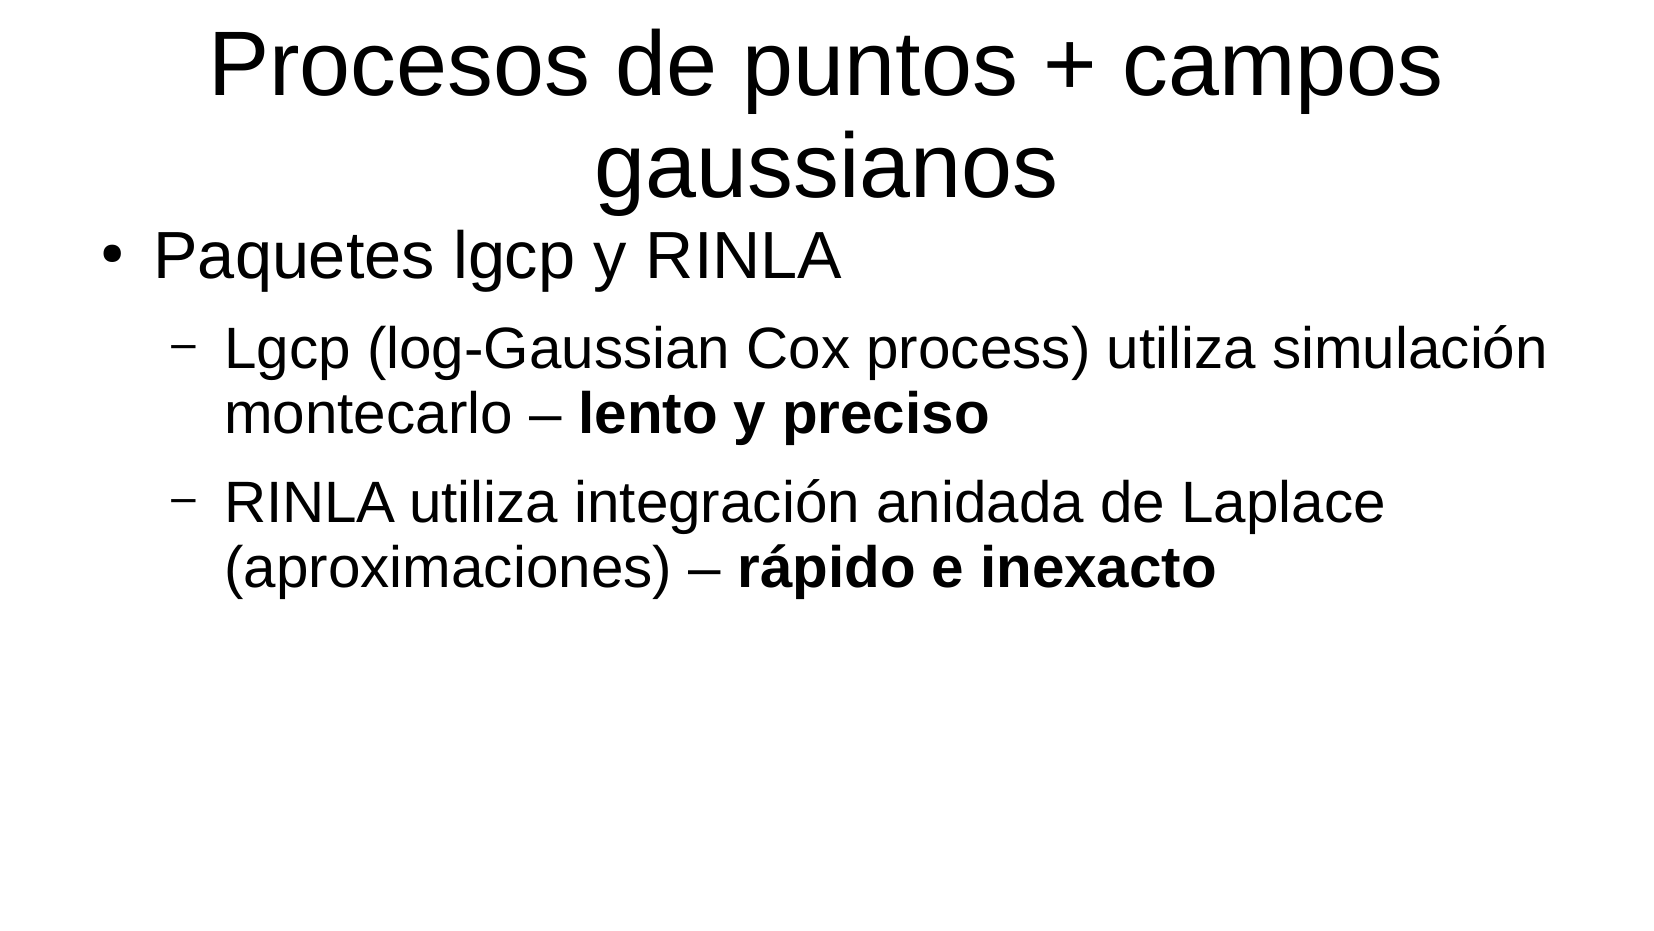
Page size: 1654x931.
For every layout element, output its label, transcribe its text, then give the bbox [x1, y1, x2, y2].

title Procesos de puntos + campos gaussianos [82, 12, 1571, 217]
list Paquetes lgcp y RINLA Lgcp (log-Gaussian Cox process) utiliza simulación montecarlo – lento y preciso RINLA utiliza integración anidada de Laplace (aproximaciones) – rápido e inexacto [82, 217, 1571, 758]
